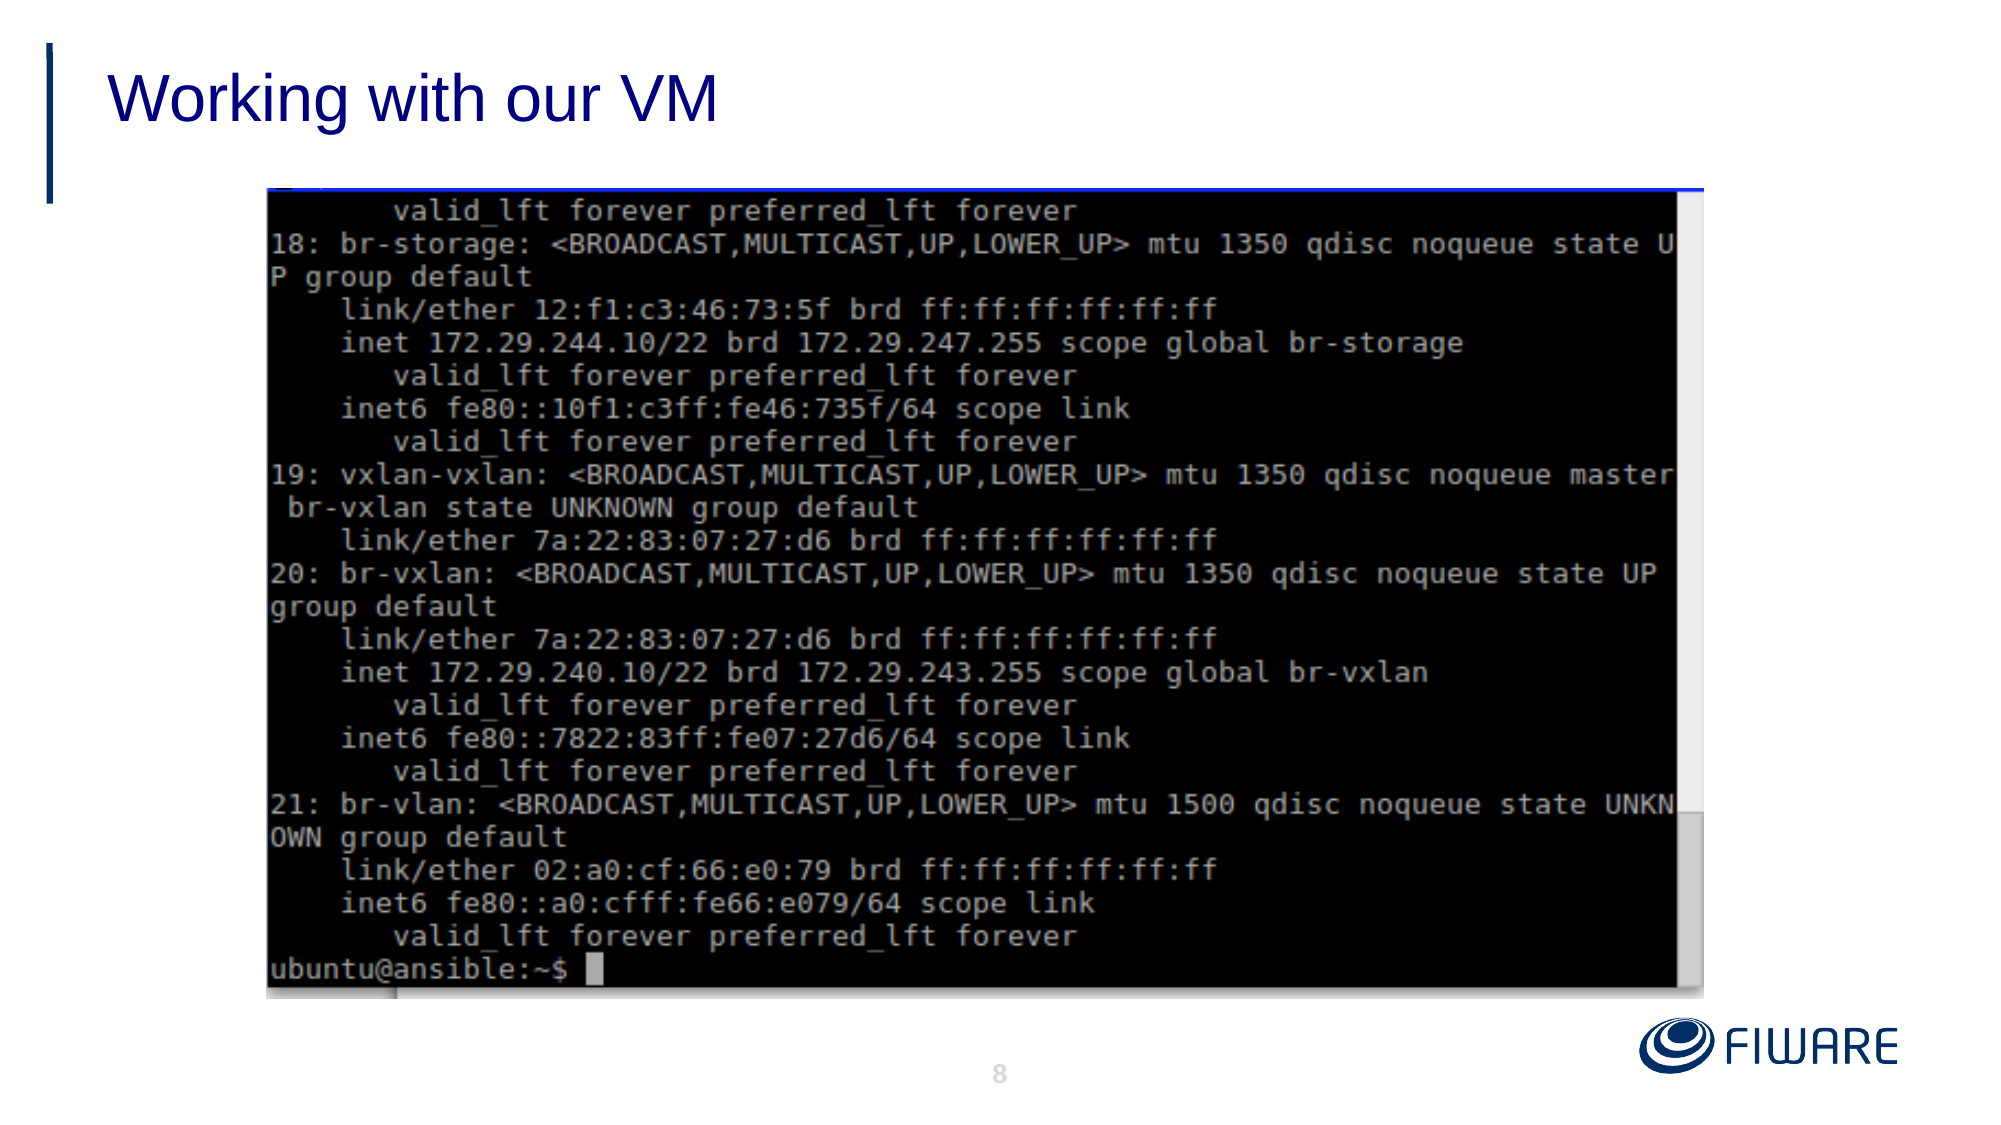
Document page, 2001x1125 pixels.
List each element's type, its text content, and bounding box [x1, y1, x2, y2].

slide_number <number> [887, 1042, 1113, 1103]
picture [266, 188, 1704, 999]
title Working with our VM [92, 47, 1704, 250]
picture [1635, 1012, 1905, 1077]
